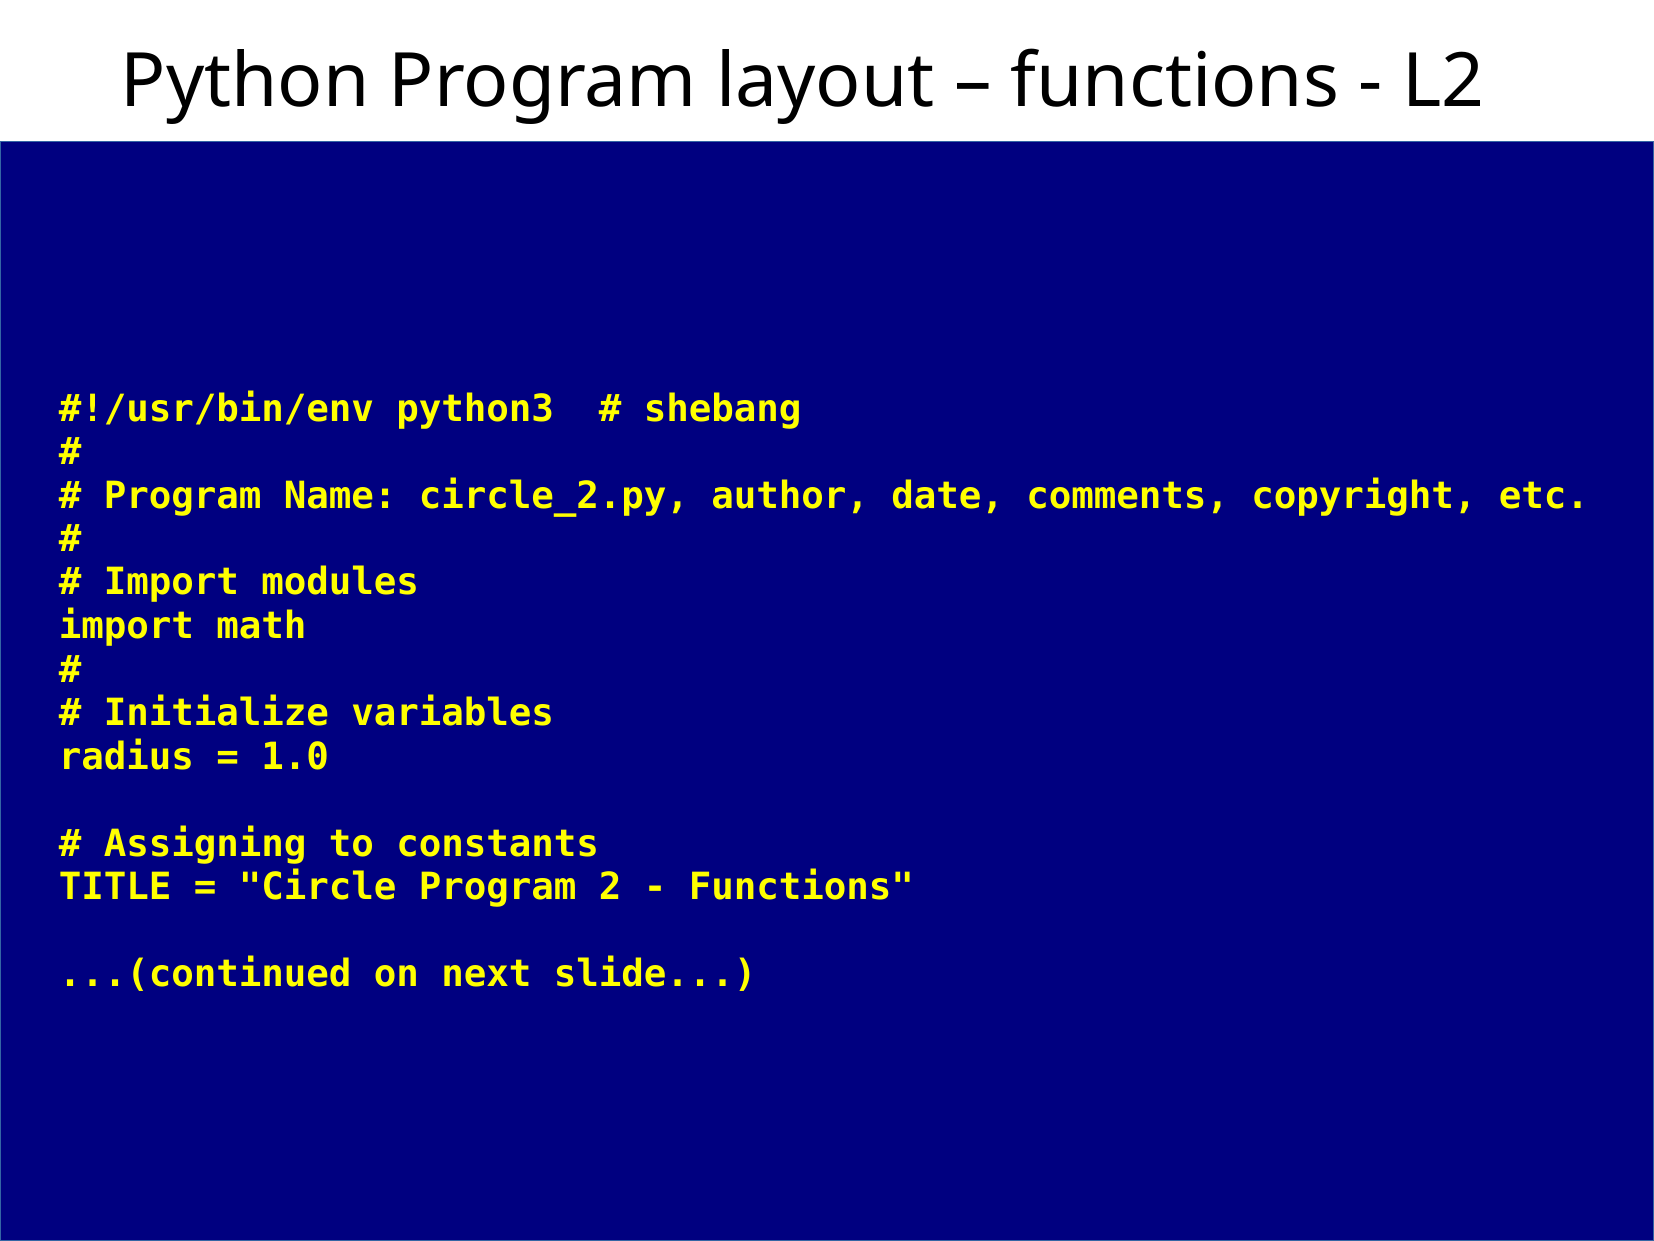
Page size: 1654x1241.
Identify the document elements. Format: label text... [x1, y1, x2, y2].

text_box #!/usr/bin/env python3 # shebang # # Program Name: circle_2.py, author, date, comments, copyright, etc. # # Import modules import math # # Initialize variables radius = 1.0 # Assigning to constants TITLE = "Circle Program 2 - Functions" ...(continued on next slide...) [0, 141, 1654, 1241]
title Python Program layout – functions - L2 [59, 36, 1548, 119]
